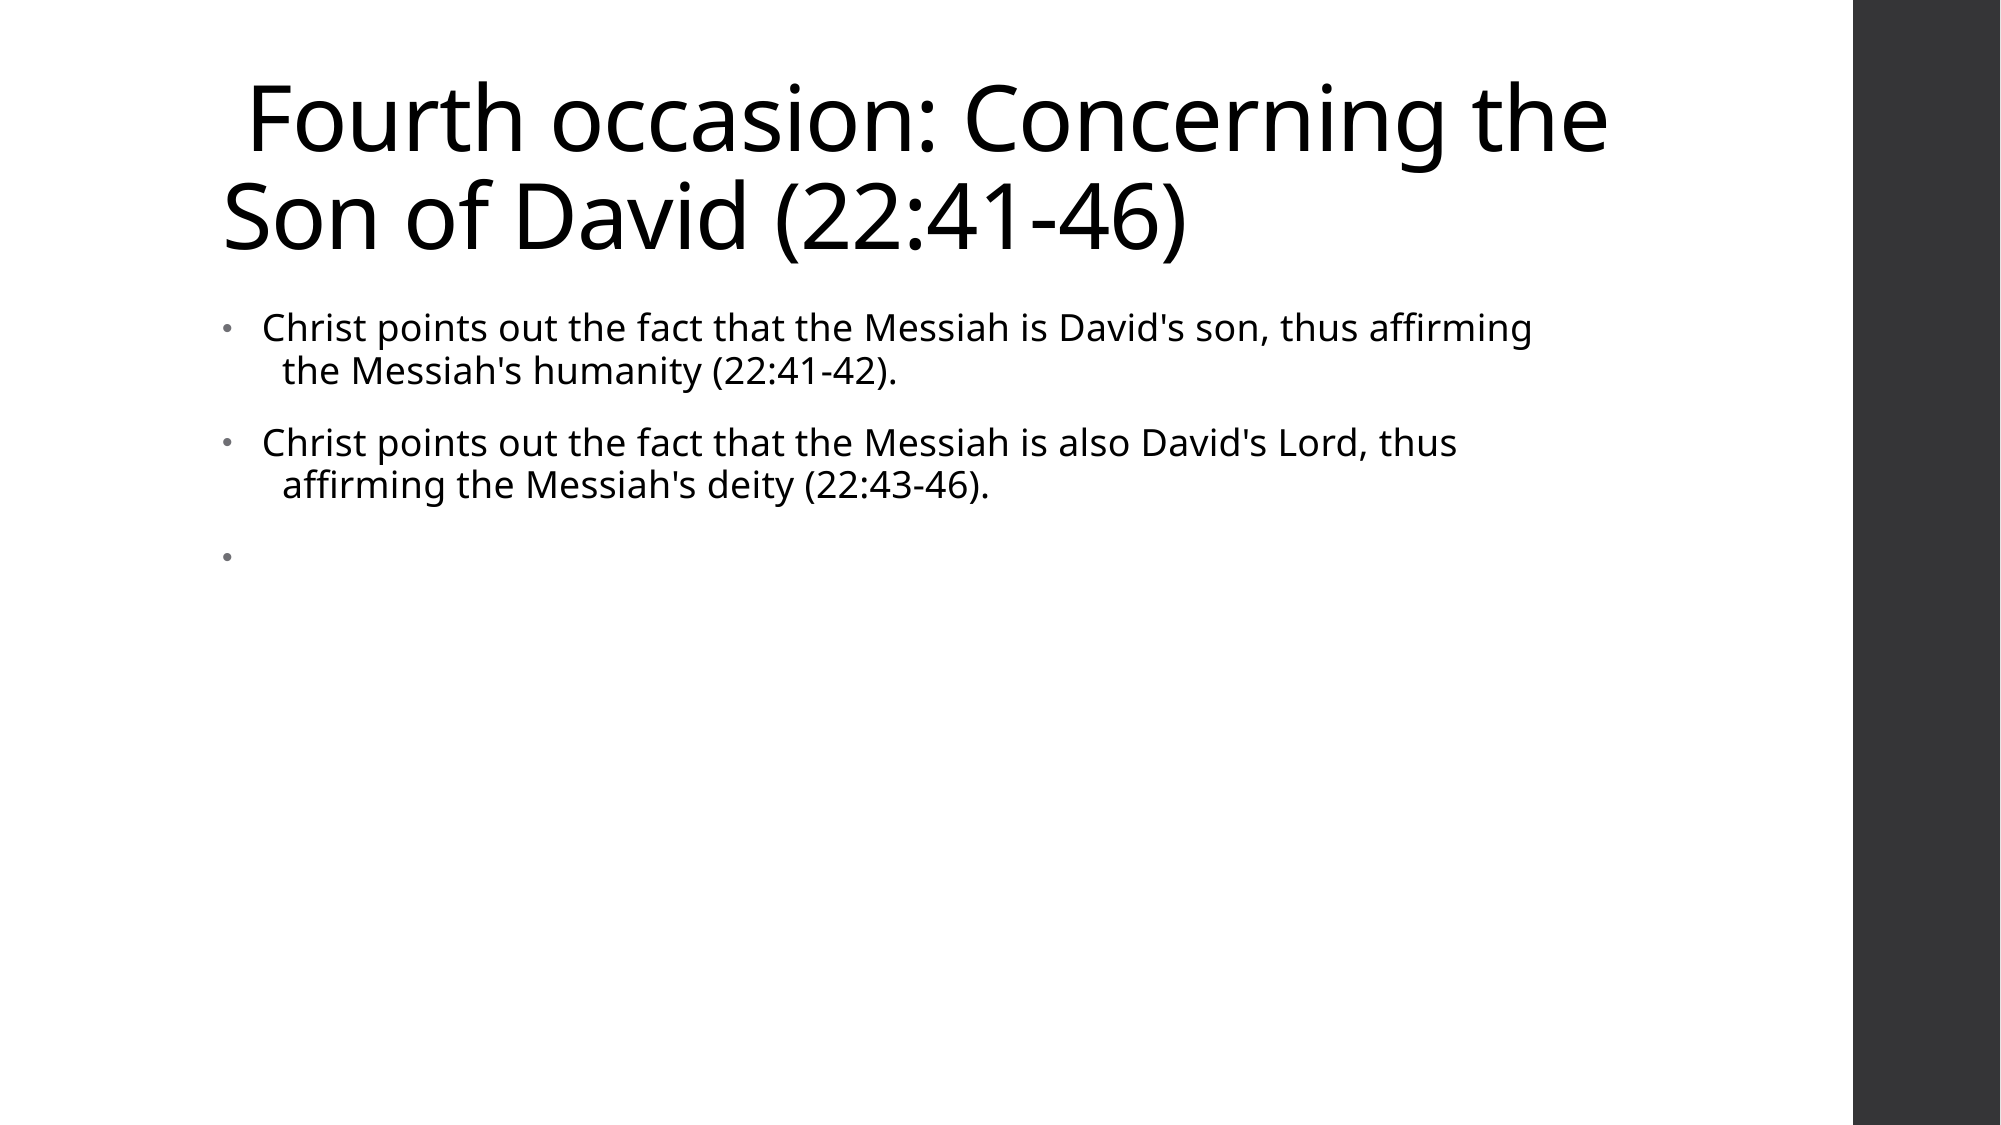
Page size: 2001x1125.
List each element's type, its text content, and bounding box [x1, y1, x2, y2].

title Fourth occasion: Concerning the Son of David (22:41-46) [206, 60, 1797, 278]
list Christ points out the fact that the Messiah is David's son, thus affirming the Messiah's humanity (22:41-42). Christ points out the fact that the Messiah is also David's Lord, thus affirming the Messiah's deity (22:43-46). [206, 299, 1617, 1014]
